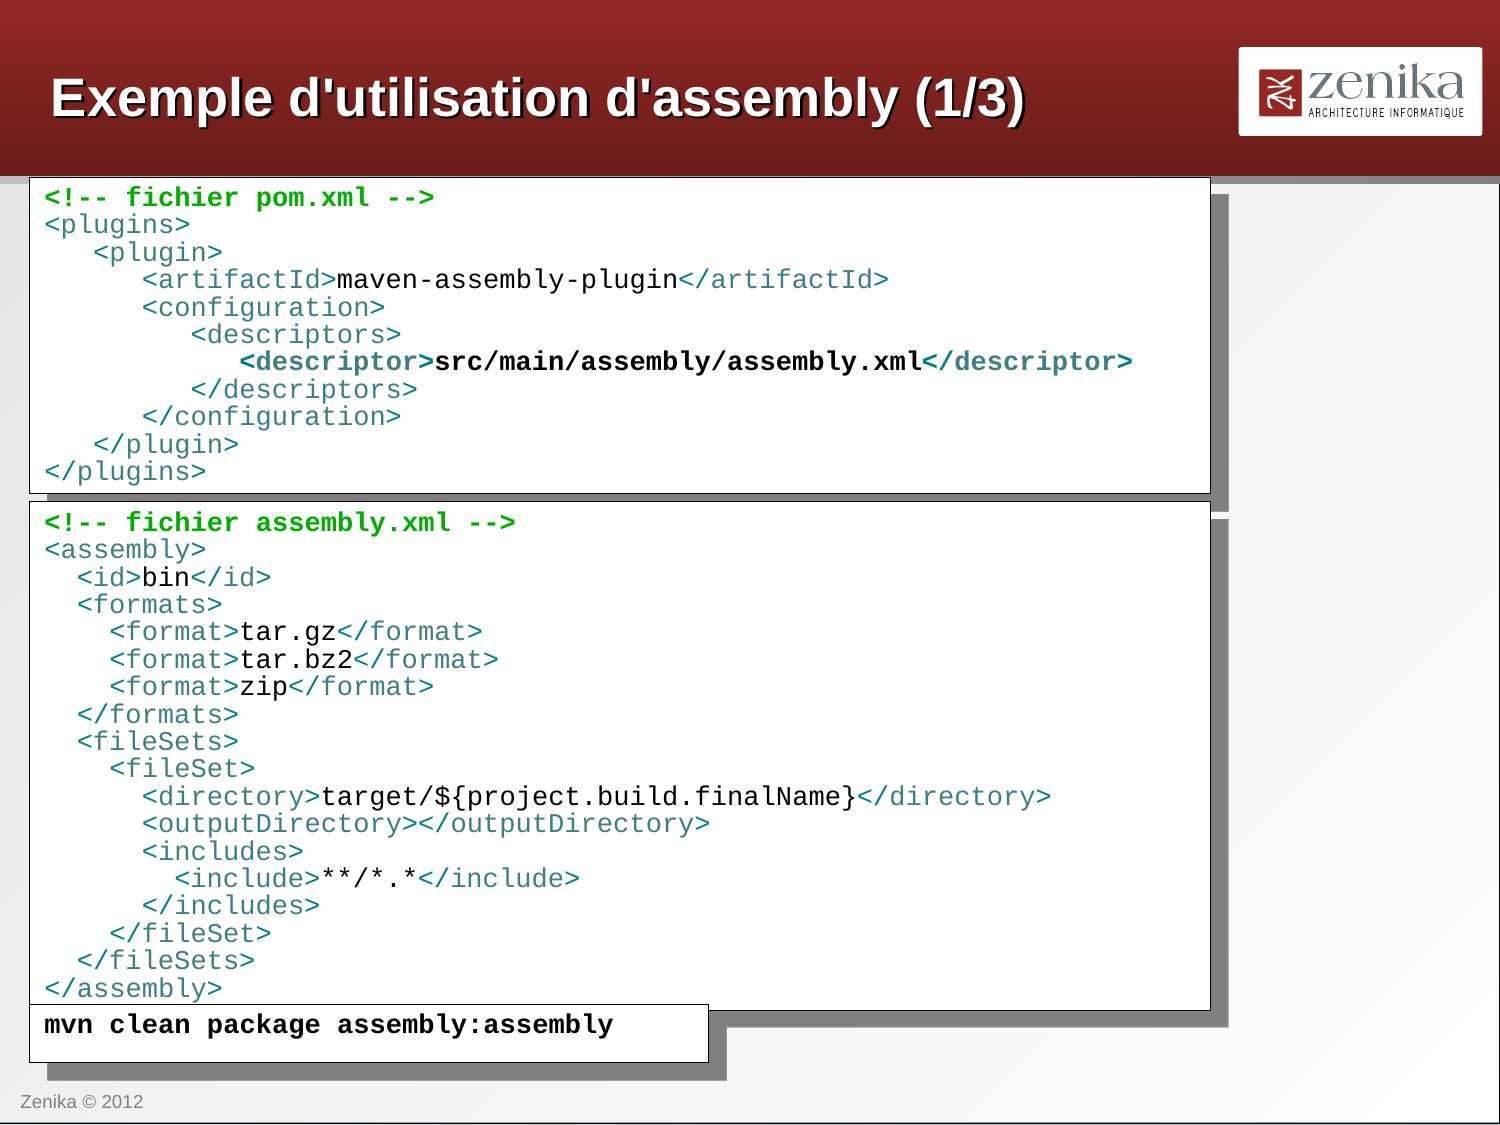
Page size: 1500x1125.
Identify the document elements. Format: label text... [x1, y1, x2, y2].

text_box <!-- fichier pom.xml --> <plugins> <plugin> <artifactId>maven-assembly-plugin</artifactId> <configuration> <descriptors> <descriptor>src/main/assembly/assembly.xml</descriptor> </descriptors> </configuration> </plugin> </plugins> [29, 177, 1211, 485]
picture [1257, 58, 1464, 125]
text_box <!-- fichier assembly.xml --> <assembly> <id>bin</id> <formats> <format>tar.gz</format> <format>tar.bz2</format> <format>zip</format> </formats> <fileSets> <fileSet> <directory>target/${project.build.finalName}</directory> <outputDirectory></outputDirectory> <includes> <include>**/*.*</include> </includes> </fileSet> </fileSets> </assembly> [29, 501, 1211, 991]
title Exemple d'utilisation d'assembly (1/3) [50, 15, 1206, 177]
text_box mvn clean package assembly:assembly [29, 1004, 709, 1063]
